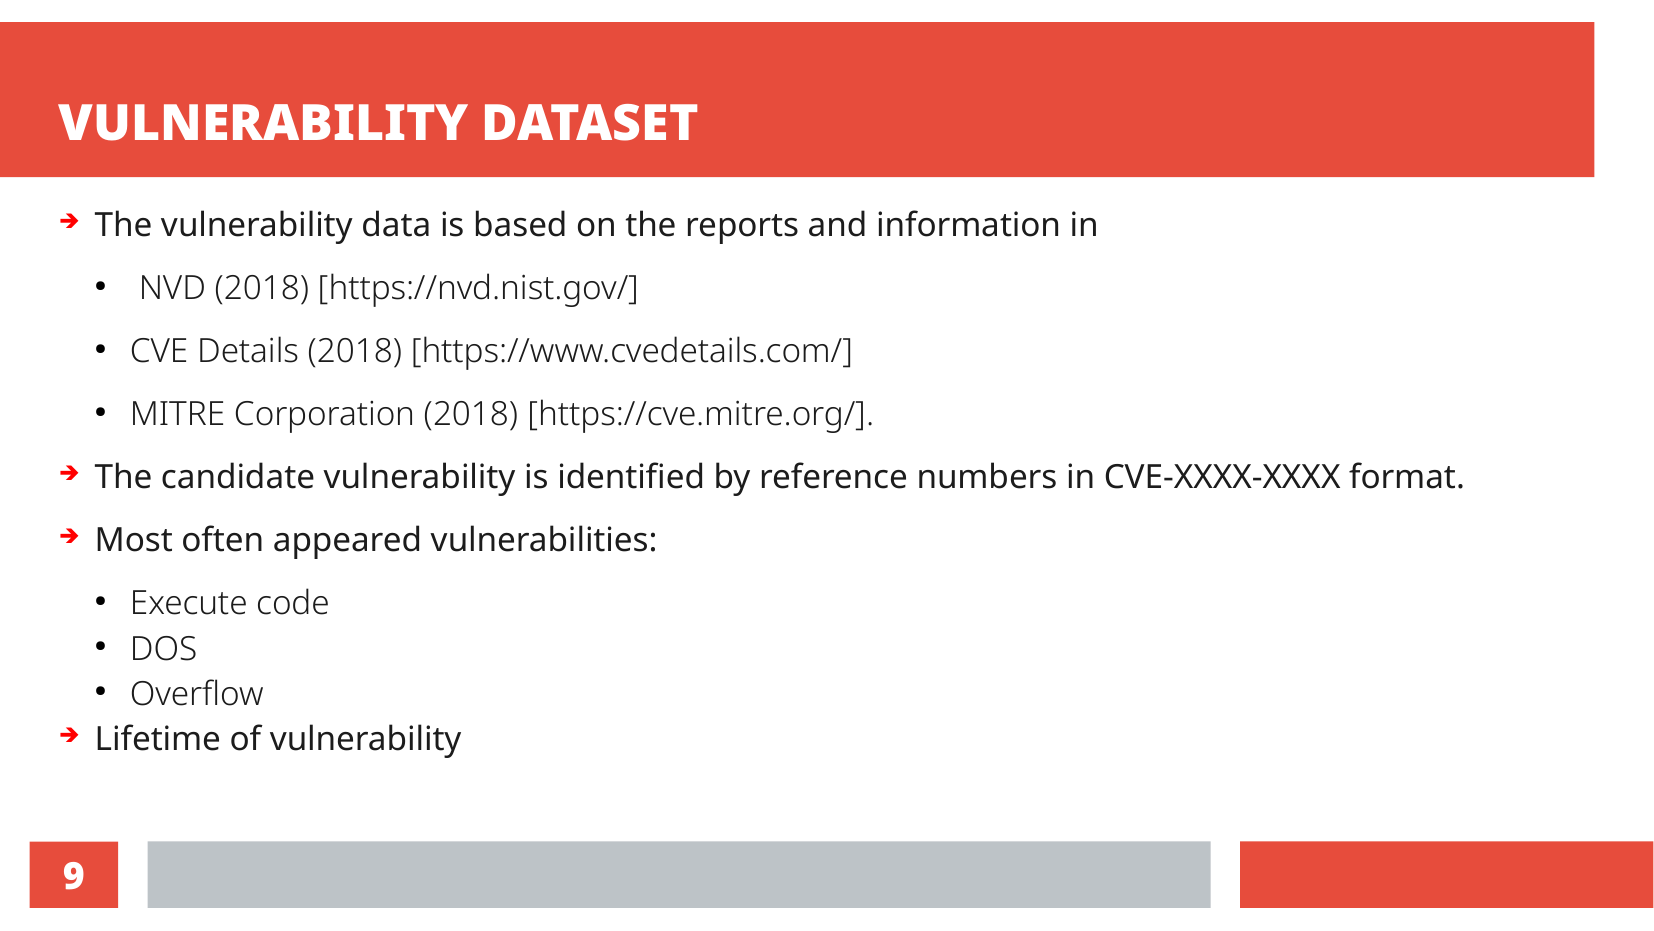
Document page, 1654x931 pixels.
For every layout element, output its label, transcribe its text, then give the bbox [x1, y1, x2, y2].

subtitle The vulnerability data is based on the reports and information in NVD (2018) [https://nvd.nist.gov/] CVE Details (2018) [https://www.cvedetails.com/] MITRE Corporation (2018) [https://cve.mitre.org/]. The candidate vulnerability is identified by reference numbers in CVE-XXXX-XXXX format. Most often appeared vulnerabilities: Execute code DOS Overflow Lifetime of vulnerability [59, 200, 1565, 820]
title VULNERABILITY DATASET [59, 44, 1595, 156]
